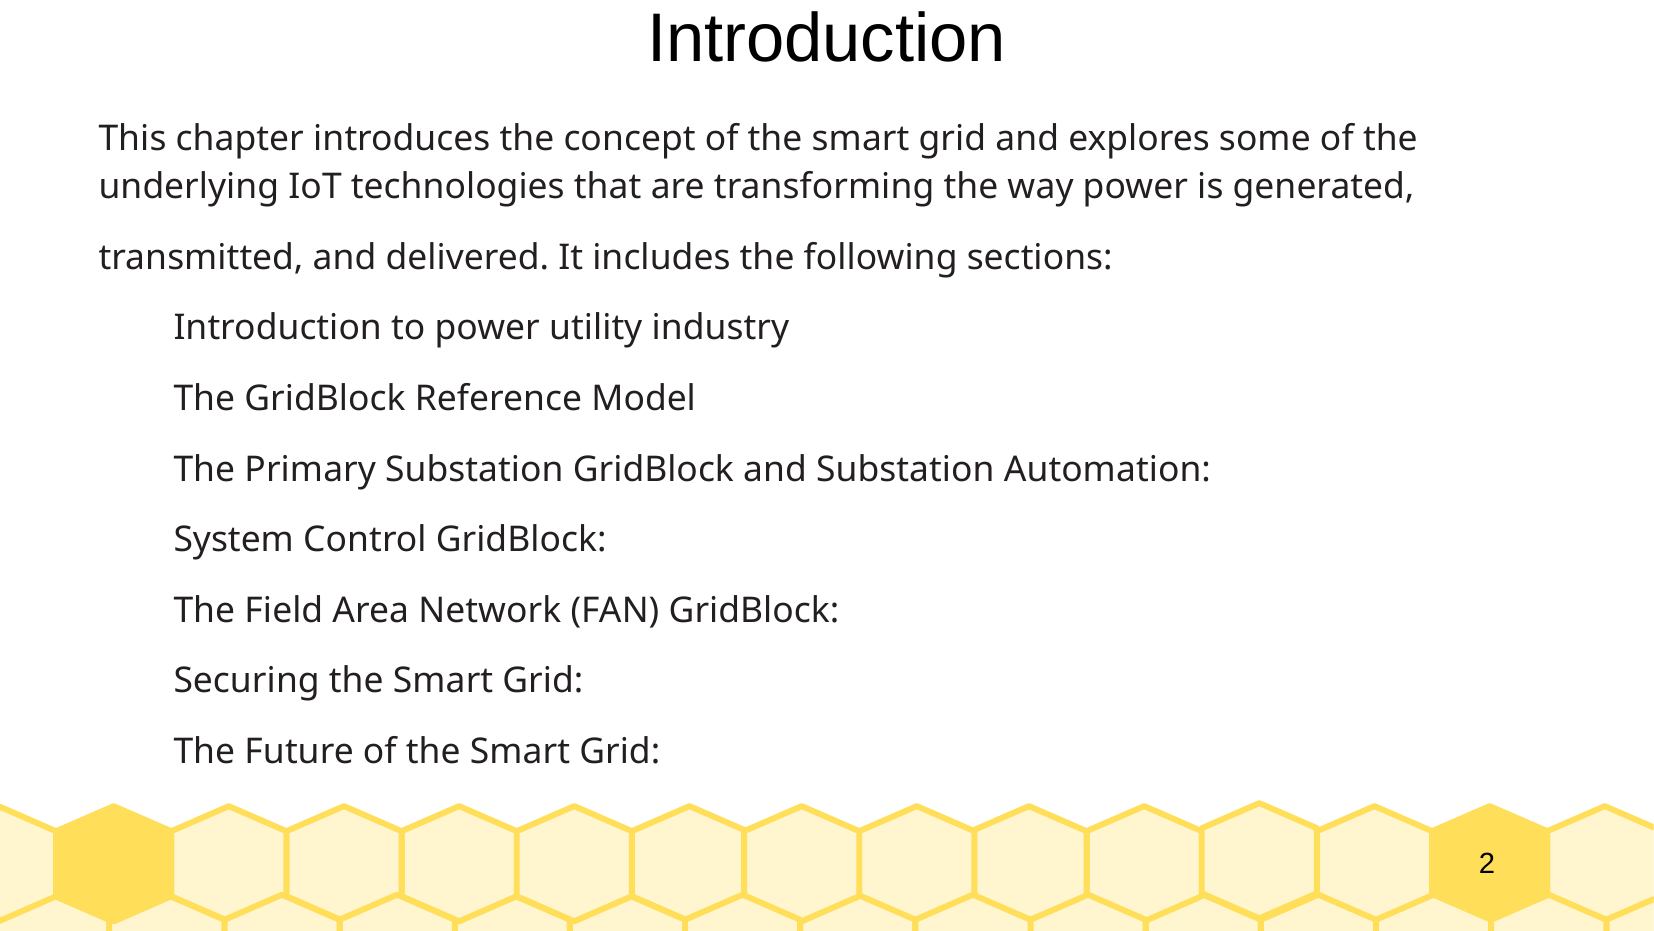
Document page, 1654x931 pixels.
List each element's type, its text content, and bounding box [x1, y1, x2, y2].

title Introduction [88, 0, 1565, 76]
list This chapter introduces the concept of the smart grid and explores some of the underlying IoT technologies that are transforming the way power is generated, transmitted, and delivered. It includes the following sections: Introduction to power utility industry The GridBlock Reference Model The Primary Substation GridBlock and Substation Automation: System Control GridBlock: The Field Area Network (FAN) GridBlock: Securing the Smart Grid: The Future of the Smart Grid: [98, 112, 1576, 931]
